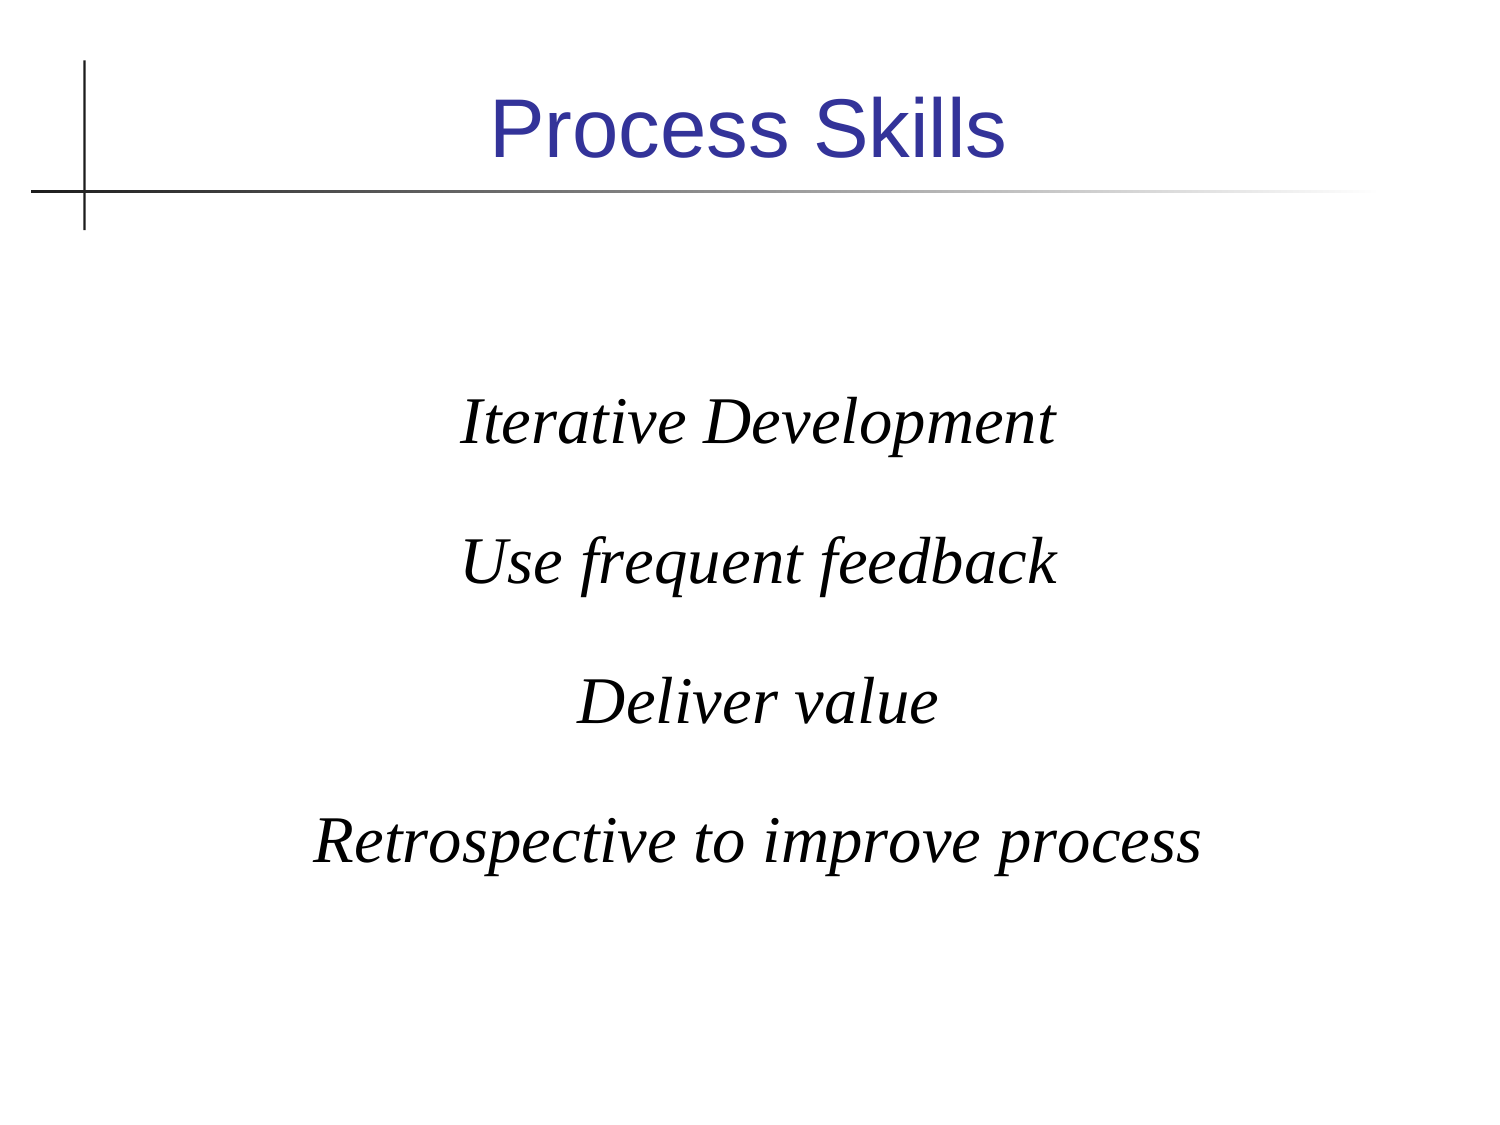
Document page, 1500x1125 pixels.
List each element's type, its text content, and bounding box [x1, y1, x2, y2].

list Iterative Development Use frequent feedback Deliver value Retrospective to improve process [110, 229, 1408, 1096]
title Process Skills [100, 42, 1397, 182]
